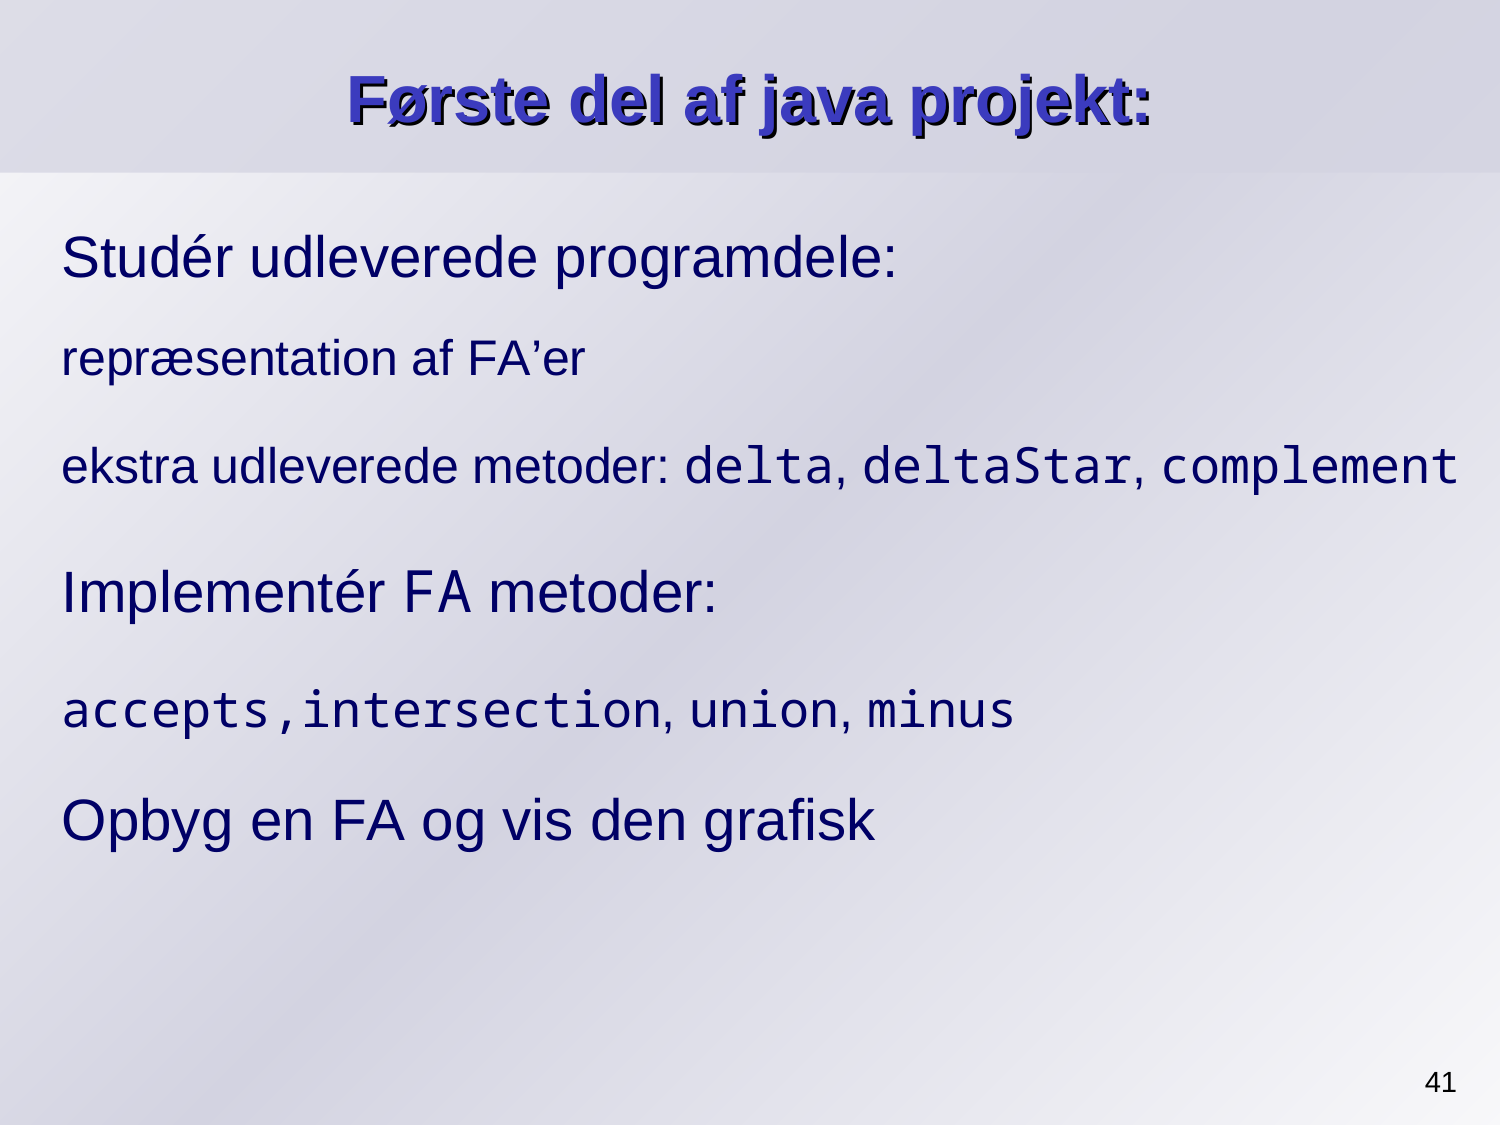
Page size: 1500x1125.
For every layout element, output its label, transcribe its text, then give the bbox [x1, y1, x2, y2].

list Studér udleverede programdele: repræsentation af FA’er ekstra udleverede metoder: delta, deltaStar, complement Implementér FA metoder: accepts,intersection, union, minus Opbyg en FA og vis den grafisk [47, 184, 1500, 1112]
title Første del af java projekt: [75, 24, 1426, 173]
